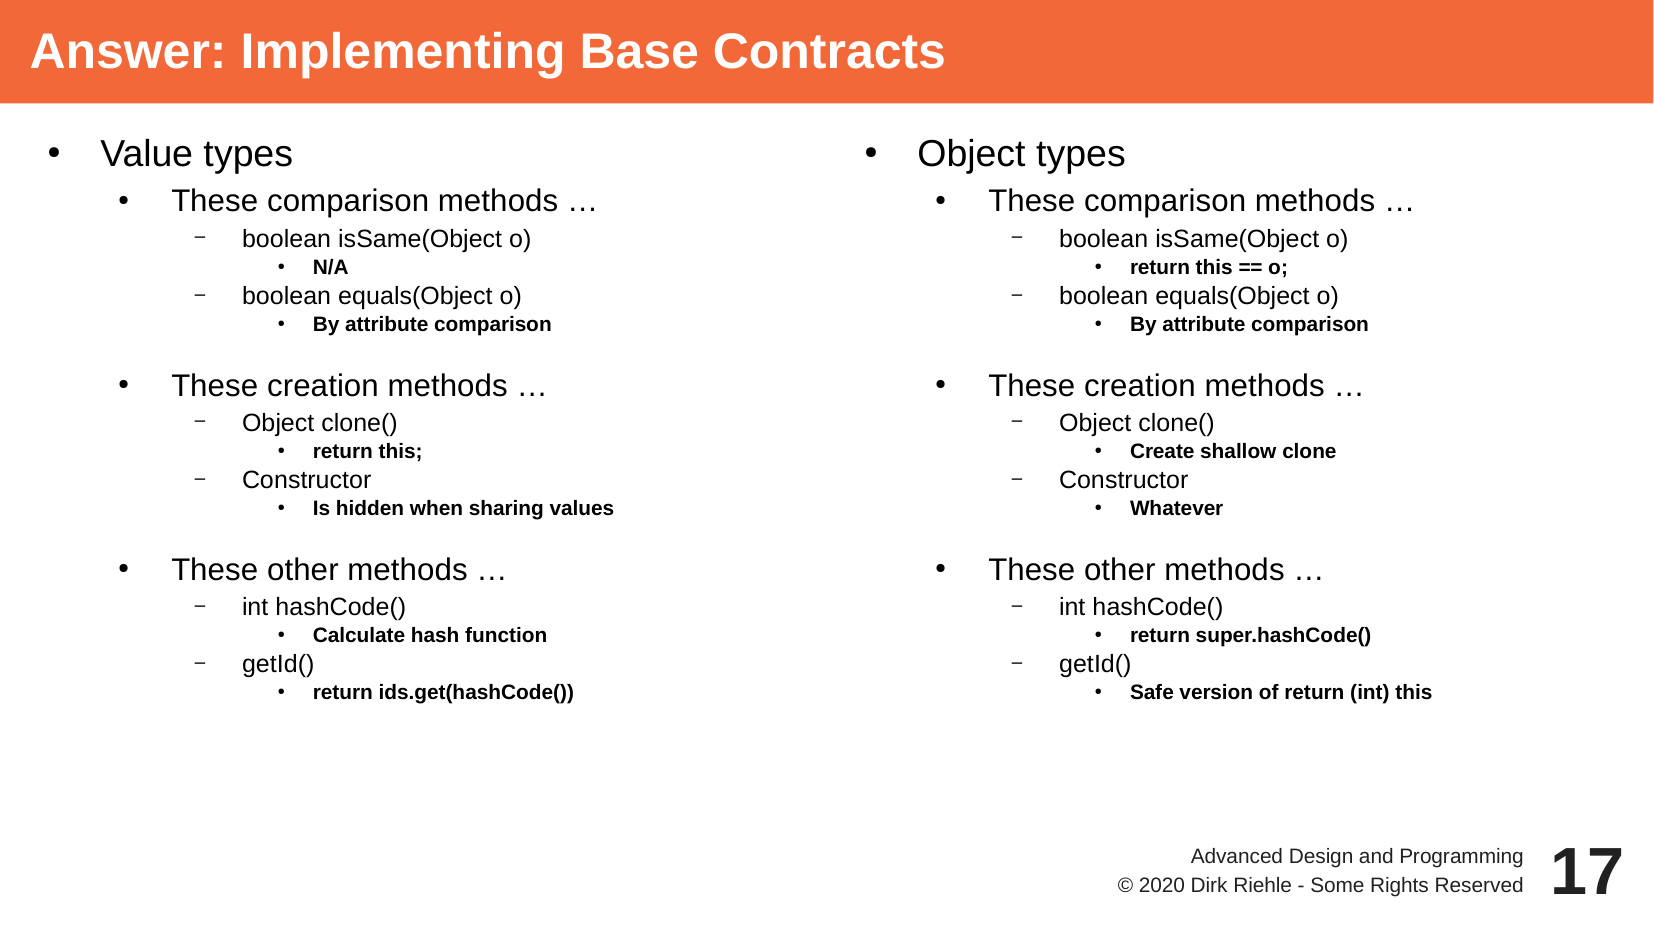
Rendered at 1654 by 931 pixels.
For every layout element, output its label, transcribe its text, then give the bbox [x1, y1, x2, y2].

title Answer: Implementing Base Contracts [0, 0, 1654, 104]
list Object types These comparison methods … boolean isSame(Object o) return this == o; boolean equals(Object o) By attribute comparison These creation methods … Object clone() Create shallow clone Constructor Whatever These other methods … int hashCode() return super.hashCode() getId() Safe version of return (int) this [846, 132, 1625, 813]
list Value types These comparison methods … boolean isSame(Object o) N/A boolean equals(Object o) By attribute comparison These creation methods … Object clone() return this; Constructor Is hidden when sharing values These other methods … int hashCode() Calculate hash function getId() return ids.get(hashCode()) [29, 132, 846, 813]
